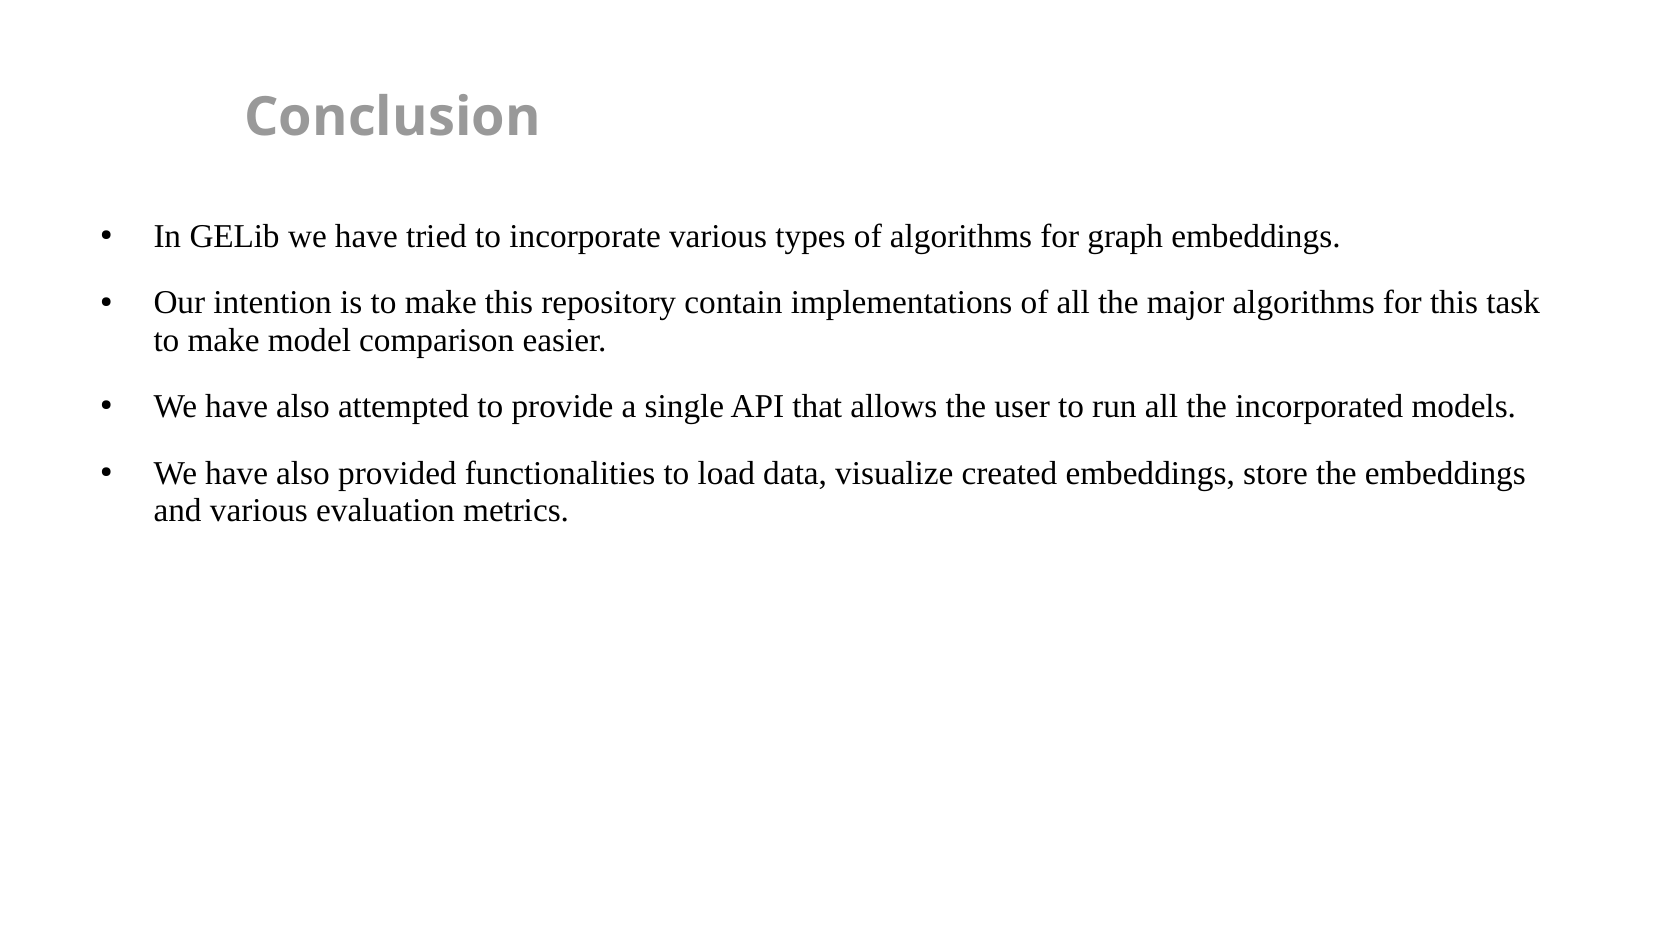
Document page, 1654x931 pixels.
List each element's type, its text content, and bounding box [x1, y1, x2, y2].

list In GELib we have tried to incorporate various types of algorithms for graph embeddings. Our intention is to make this repository contain implementations of all the major algorithms for this task to make model comparison easier. We have also attempted to provide a single API that allows the user to run all the incorporated models. We have also provided functionalities to load data, visualize created embeddings, store the embeddings and various evaluation metrics. [82, 217, 1571, 758]
title Conclusion [82, 37, 1571, 193]
